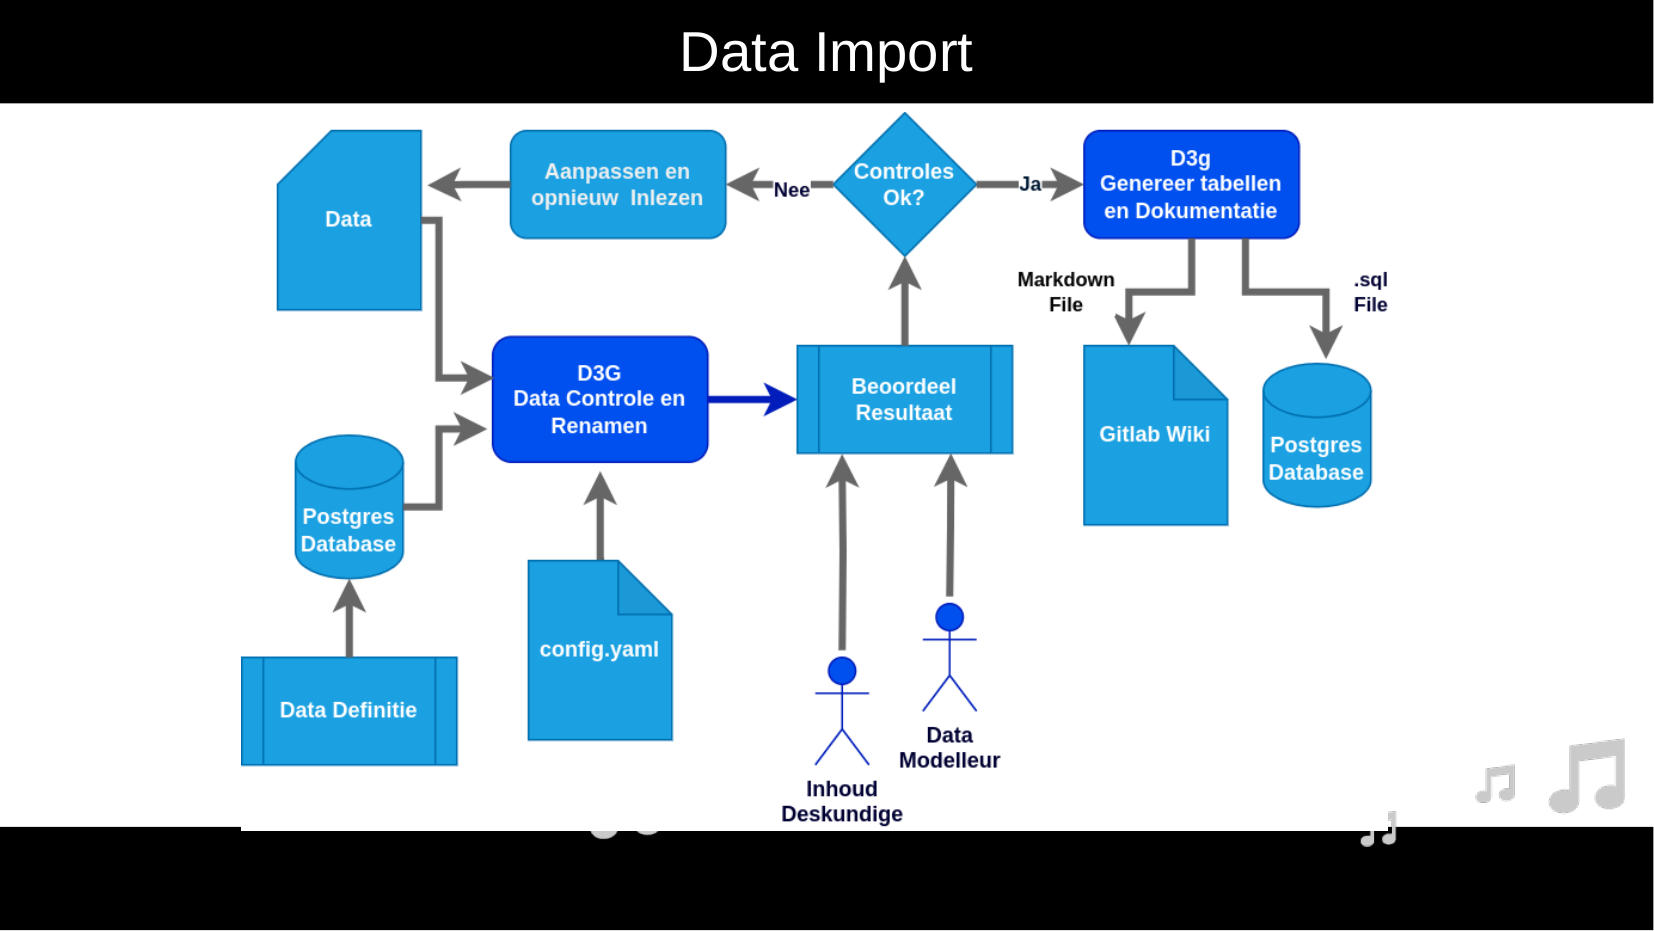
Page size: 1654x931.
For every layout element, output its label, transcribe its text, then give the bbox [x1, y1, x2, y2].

picture [241, 112, 1388, 831]
title Data Import [59, 6, 1595, 98]
